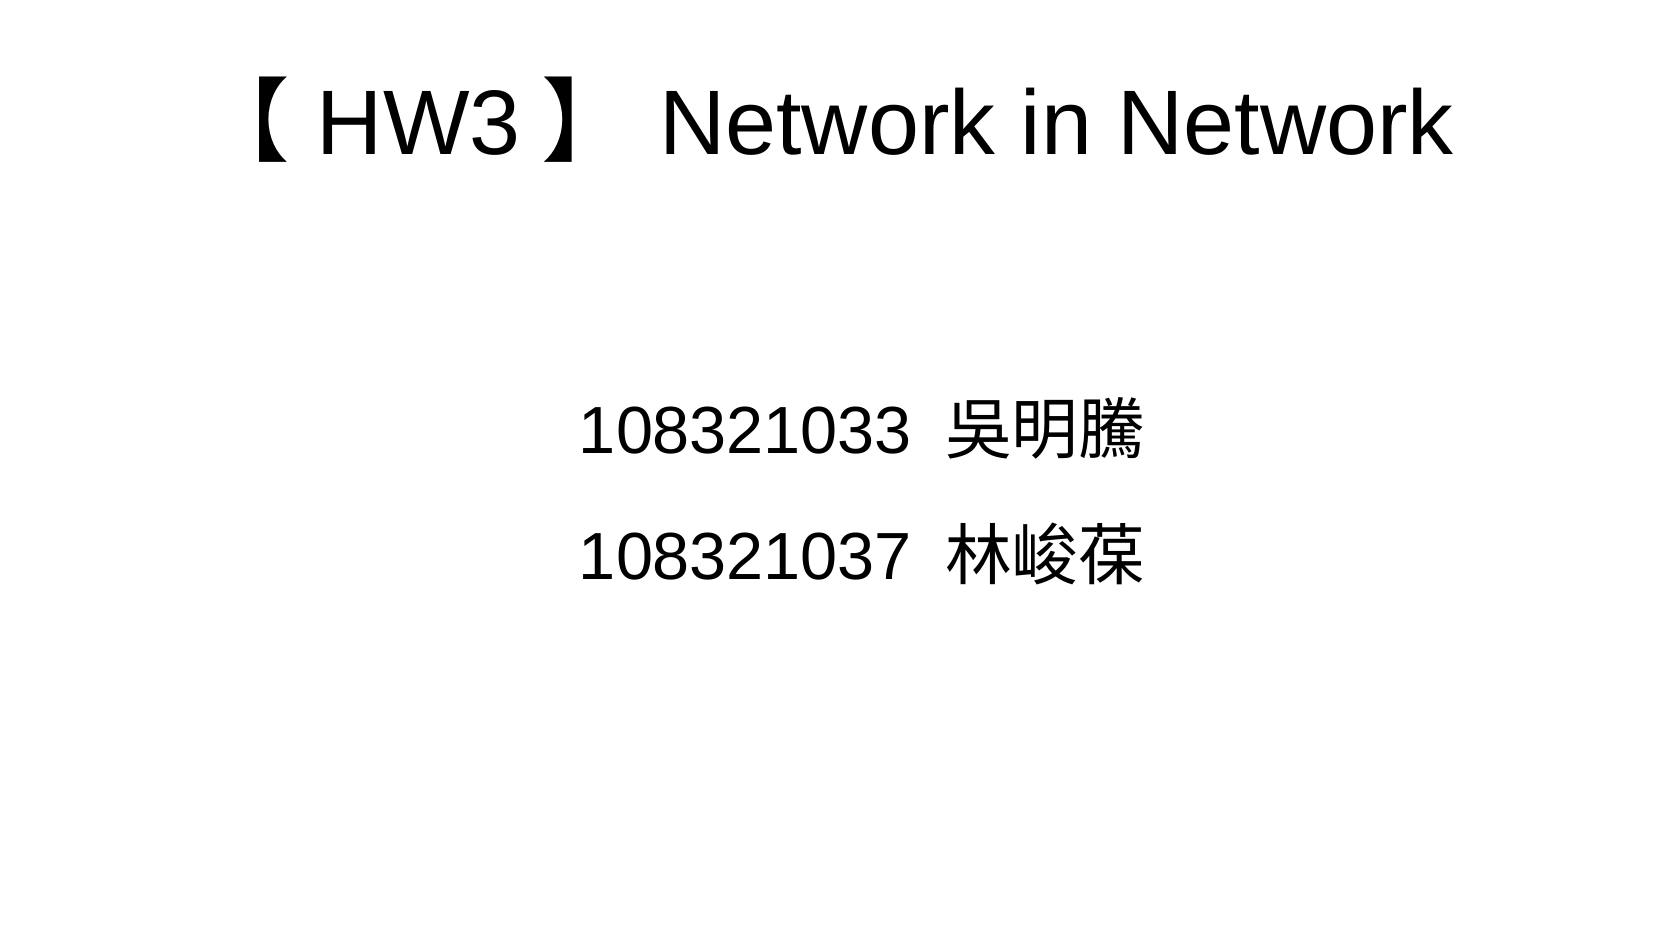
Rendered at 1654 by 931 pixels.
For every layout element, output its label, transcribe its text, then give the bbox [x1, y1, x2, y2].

title 【HW3】Network in Network [82, 37, 1571, 193]
subtitle 108321033 吳明騰 108321037 林峻葆 [82, 217, 1571, 758]
